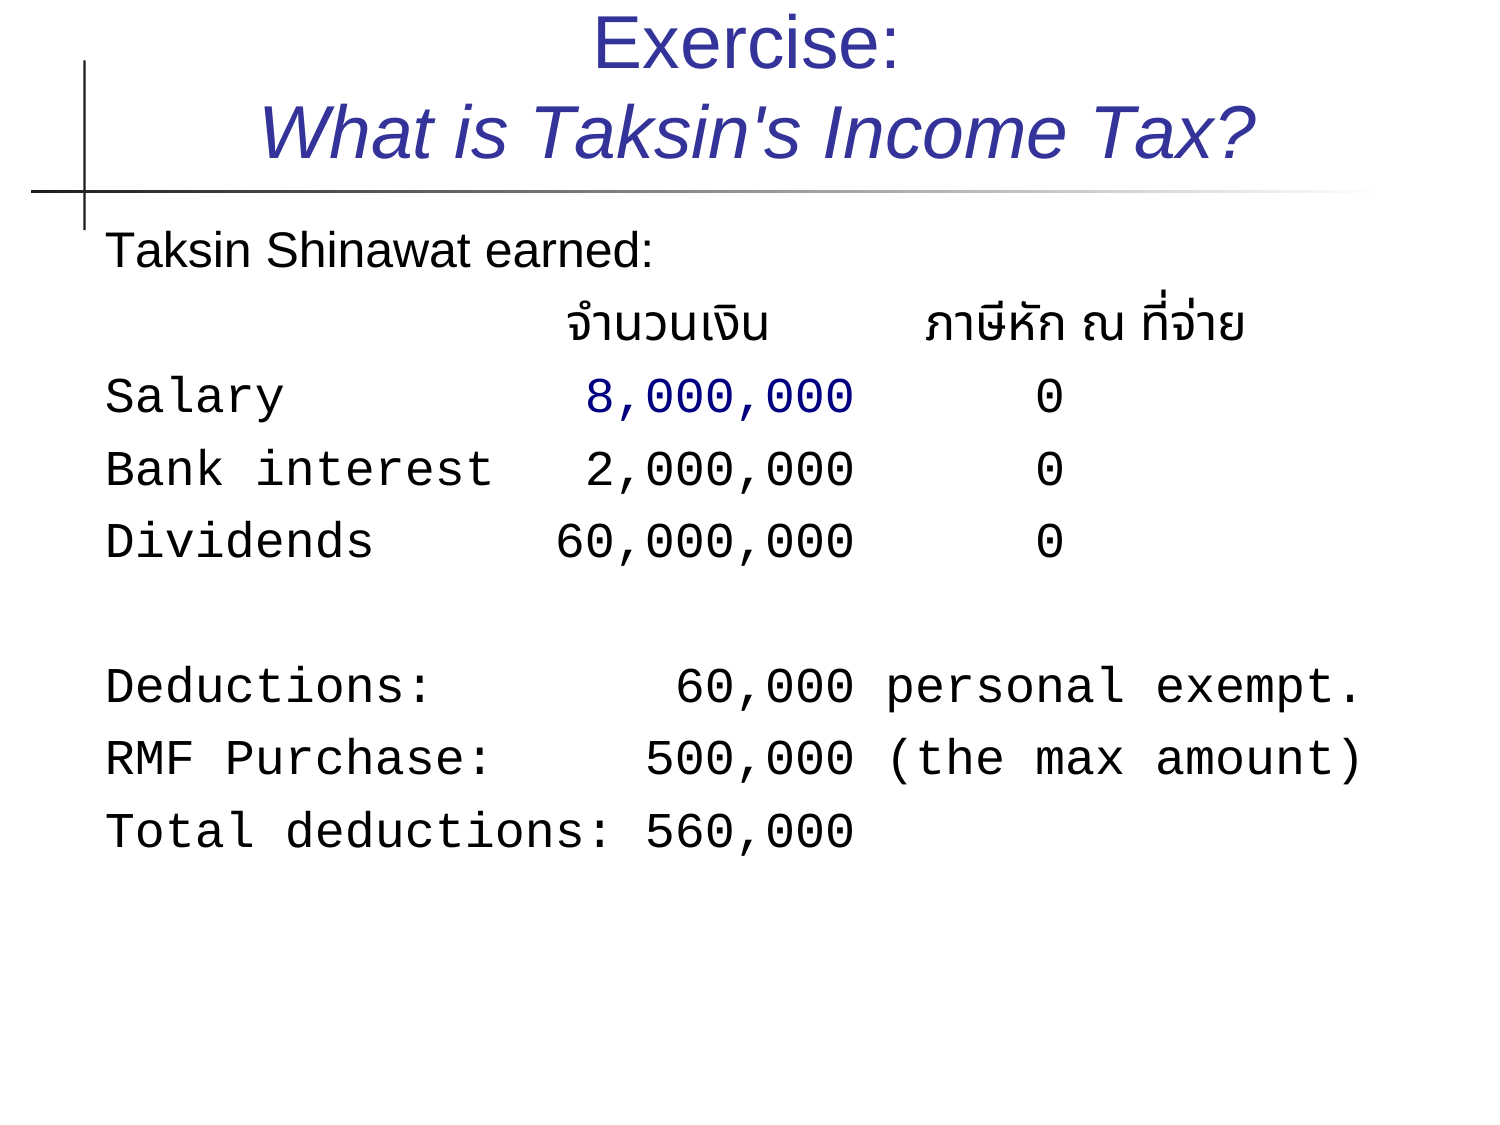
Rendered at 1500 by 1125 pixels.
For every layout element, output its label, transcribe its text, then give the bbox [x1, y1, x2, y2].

title Exercise: What is Taksin's Income Tax? [90, 0, 1426, 182]
list Taksin Shinawat earned: จำนวนเงิน ภาษีหัก ณ ที่จ่าย Salary 8,000,000 0 Bank interest 2,000,000 0 Dividends 60,000,000 0 Deductions: 60,000 personal exempt. RMF Purchase: 500,000 (the max amount) Total deductions: 560,000 [90, 210, 1408, 1111]
